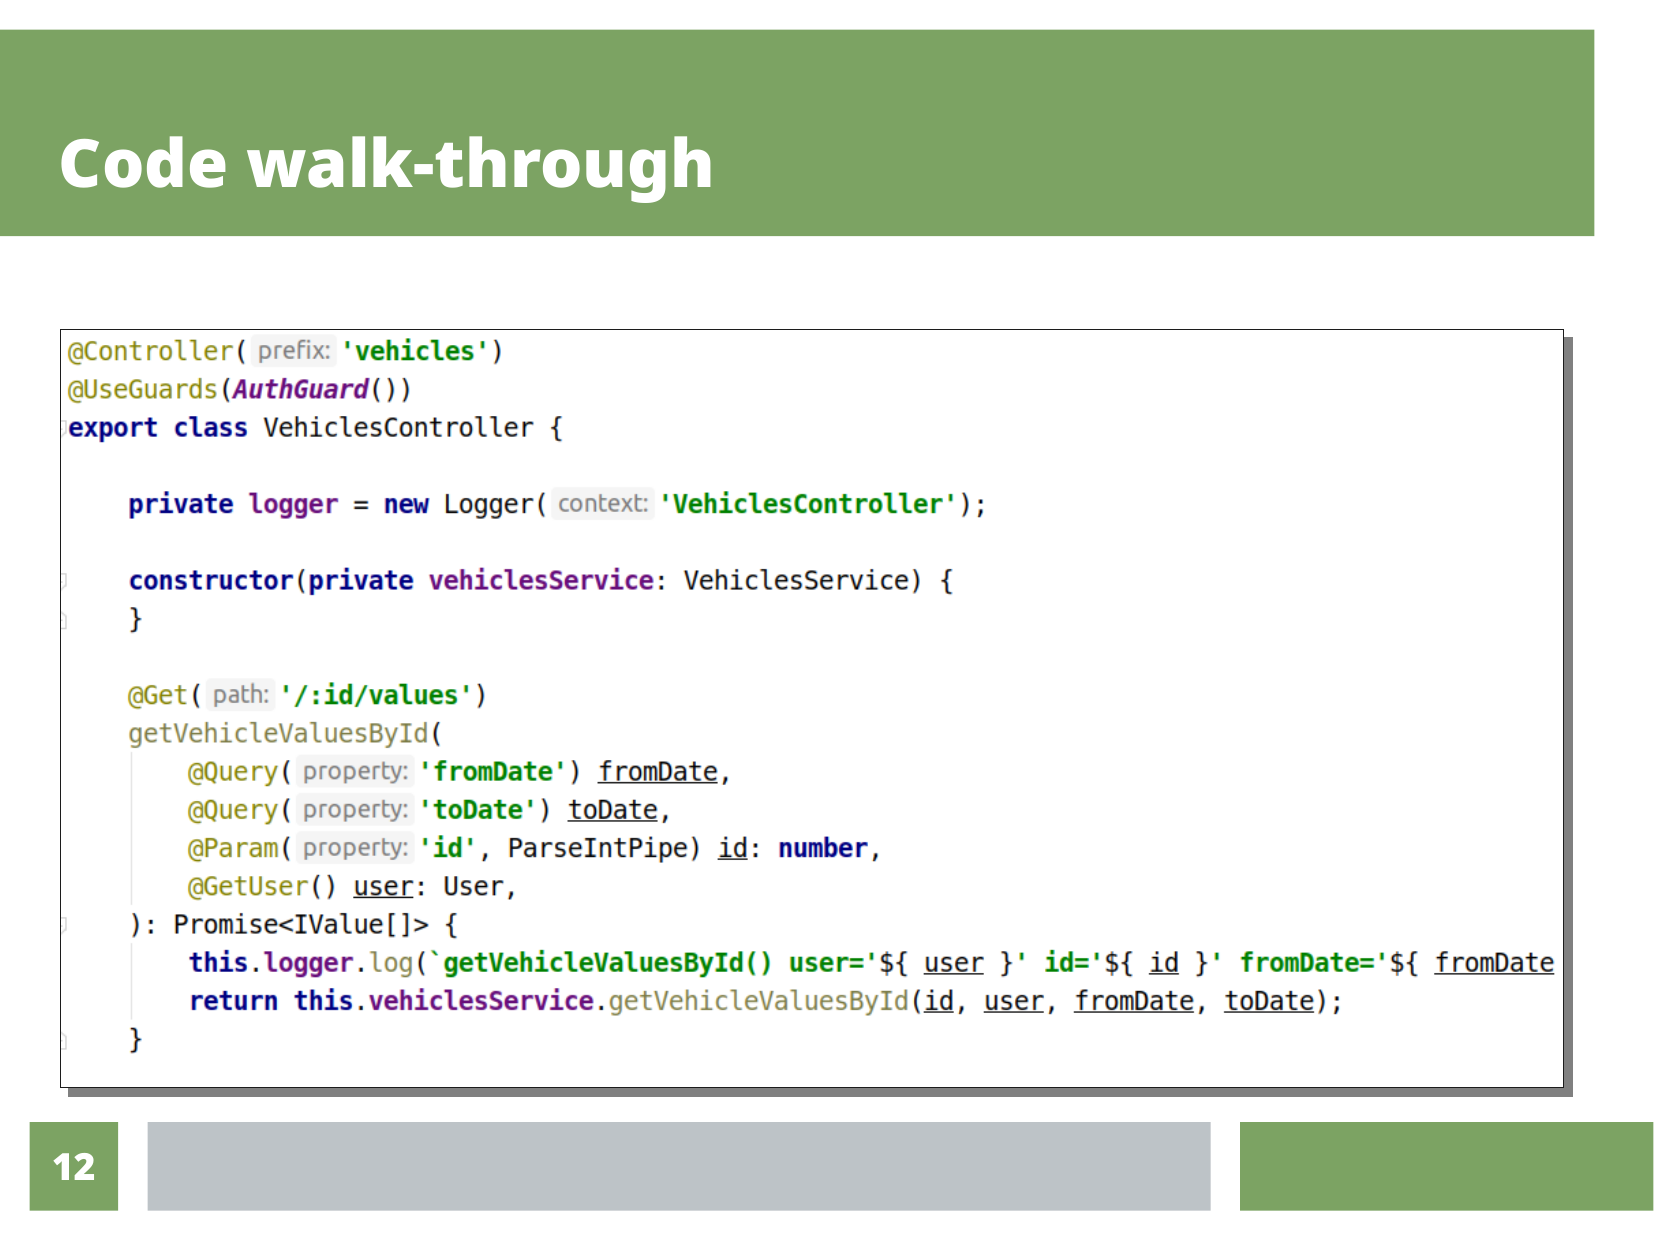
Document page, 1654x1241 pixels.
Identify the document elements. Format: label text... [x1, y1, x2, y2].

title Code walk-through [59, 59, 1595, 207]
picture [60, 329, 1564, 1088]
